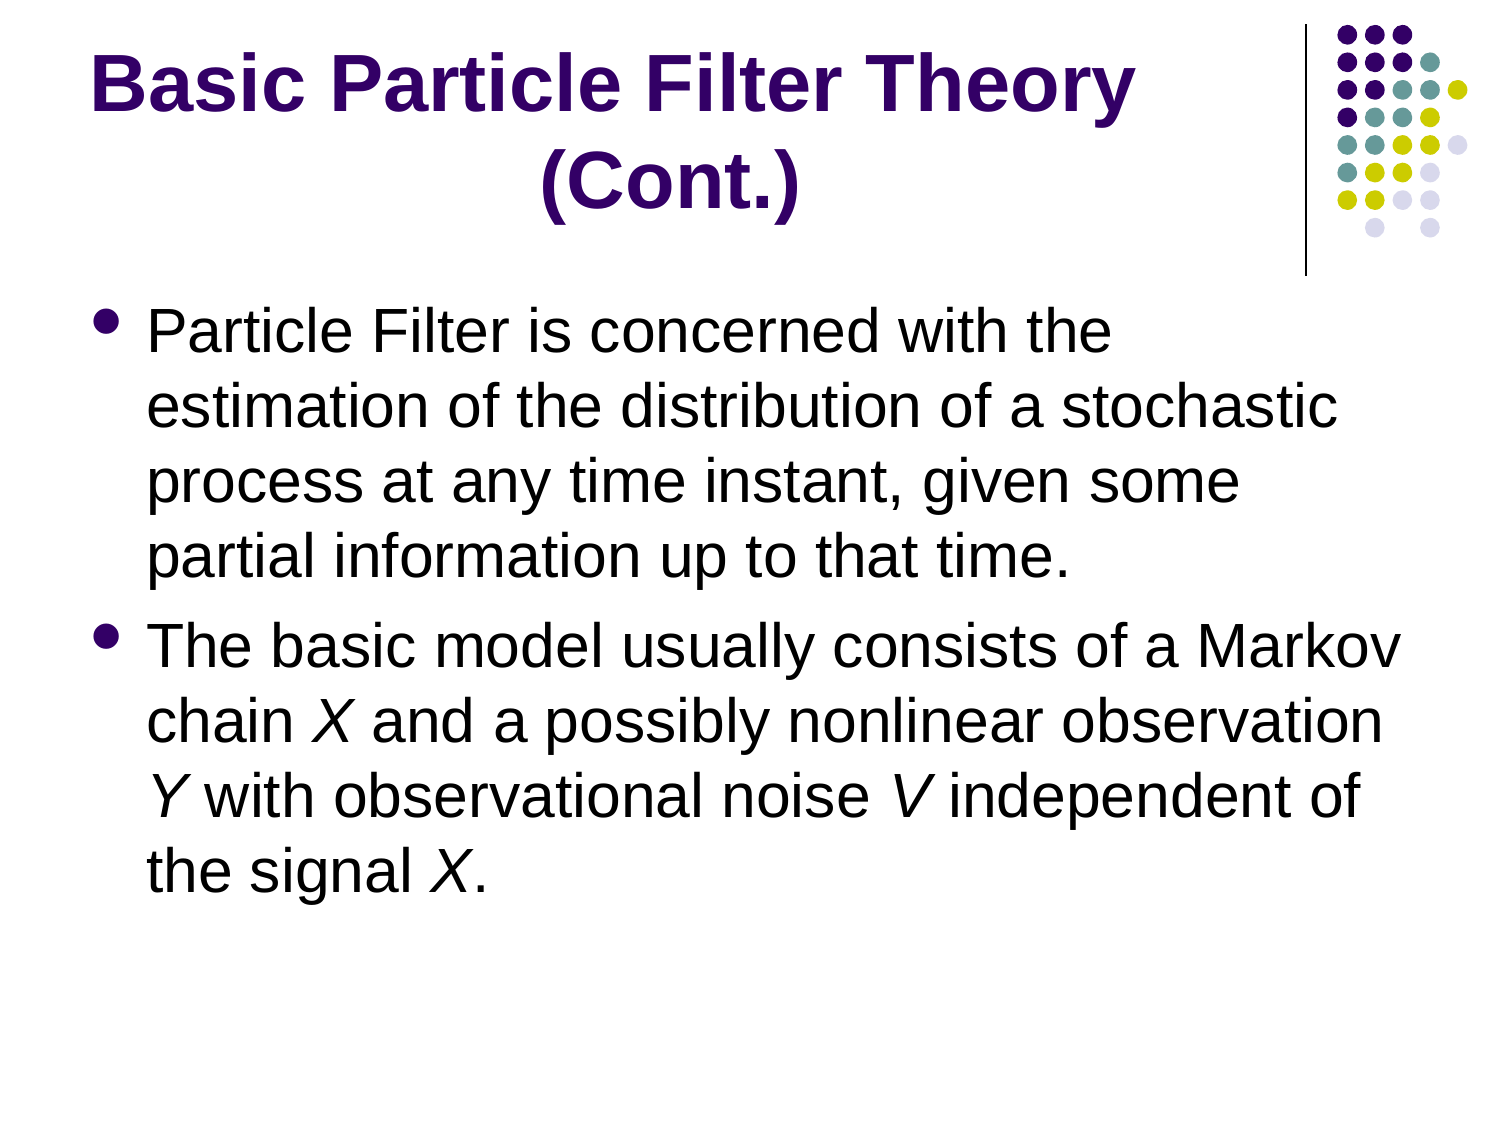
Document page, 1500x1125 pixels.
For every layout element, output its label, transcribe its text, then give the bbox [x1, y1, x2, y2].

title Basic Particle Filter Theory (Cont.) [74, 20, 1313, 233]
list Particle Filter is concerned with the estimation of the distribution of a stochastic process at any time instant, given some partial information up to that time. The basic model usually consists of a Markov chain X and a possibly nonlinear observation Y with observational noise V independent of the signal X. [75, 282, 1426, 1006]
